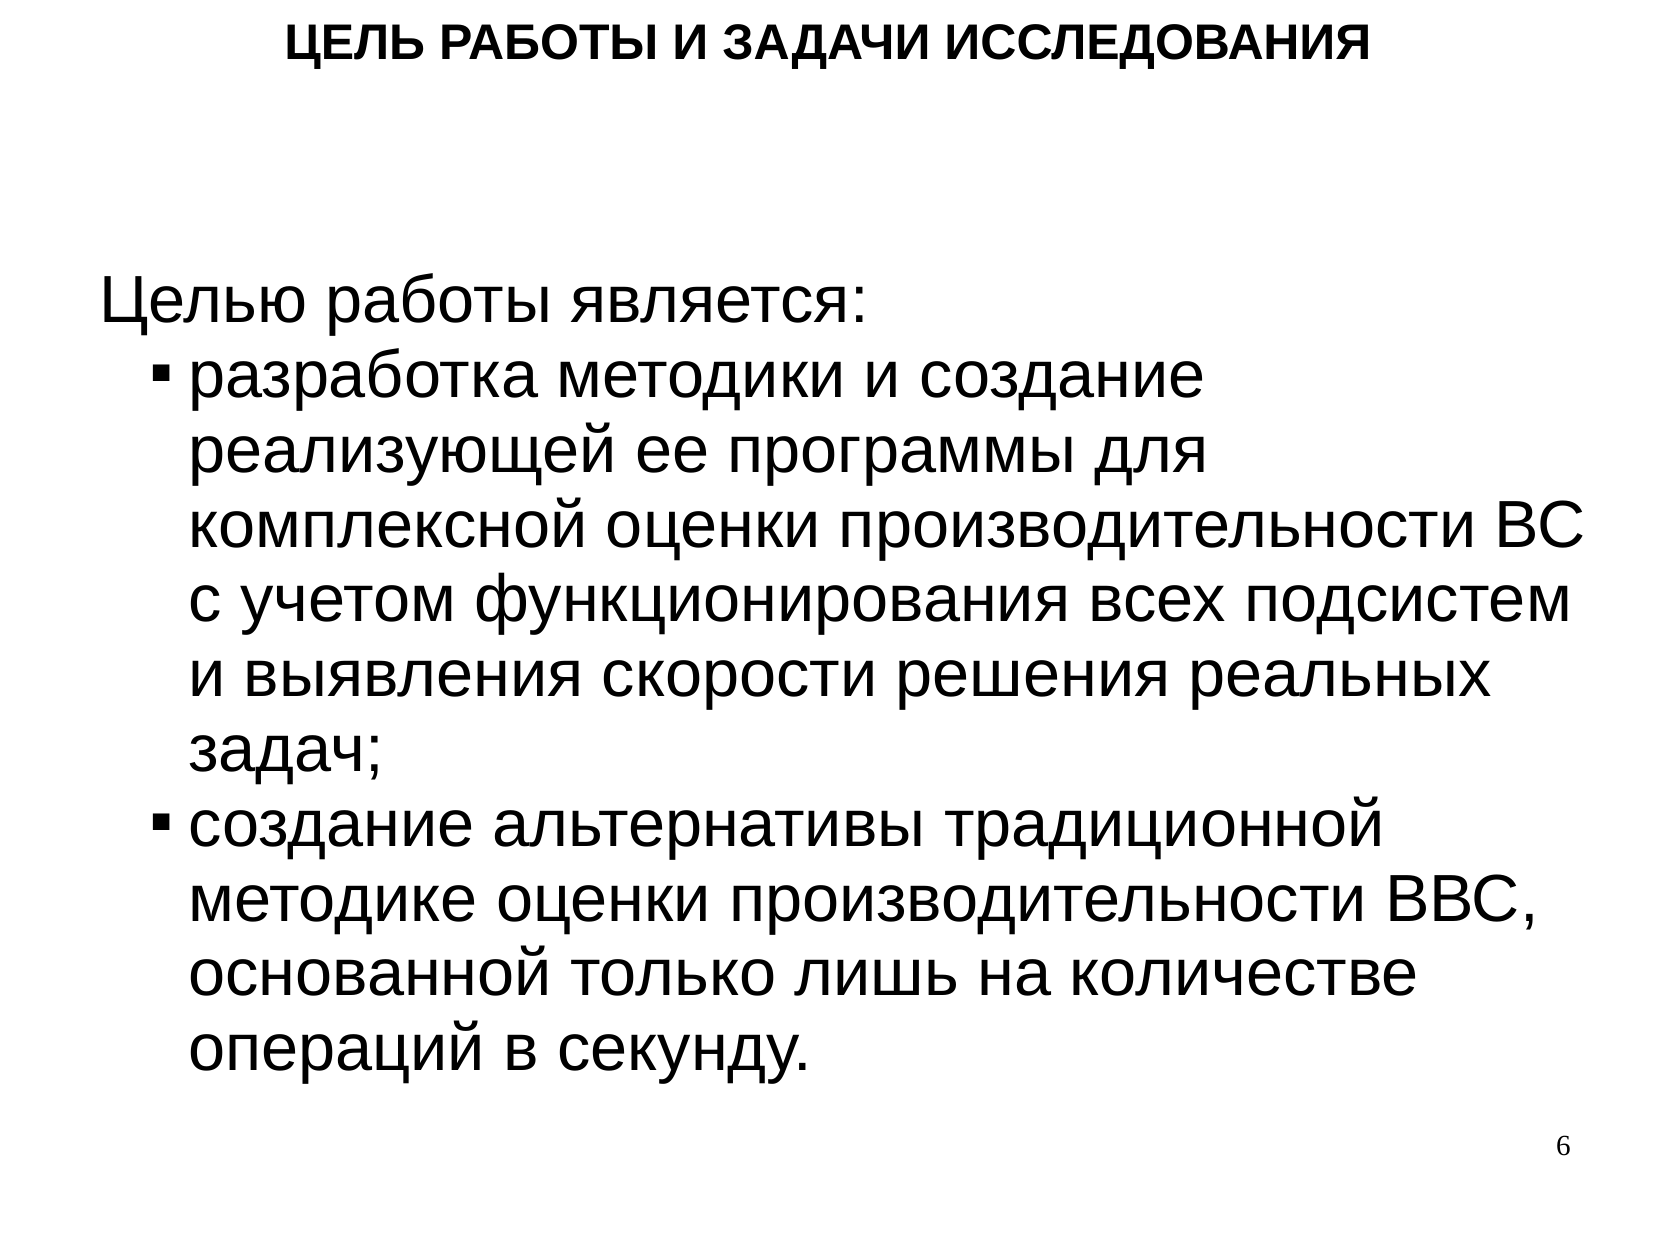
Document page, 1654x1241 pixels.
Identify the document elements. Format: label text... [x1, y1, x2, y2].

title ЦЕЛЬ РАБОТЫ И ЗАДАЧИ ИССЛЕДОВАНИЯ [0, 0, 1654, 136]
text_box Целью работы является: разработка методики и создание реализующей ее программы для комплексной оценки производительности ВС с учетом функционирования всех подсистем и выявления скорости решения реальных задач; создание альтернативы традиционной методике оценки производительности ВВС, основанной только лишь на количестве операций в секунду. [31, 255, 1636, 1167]
